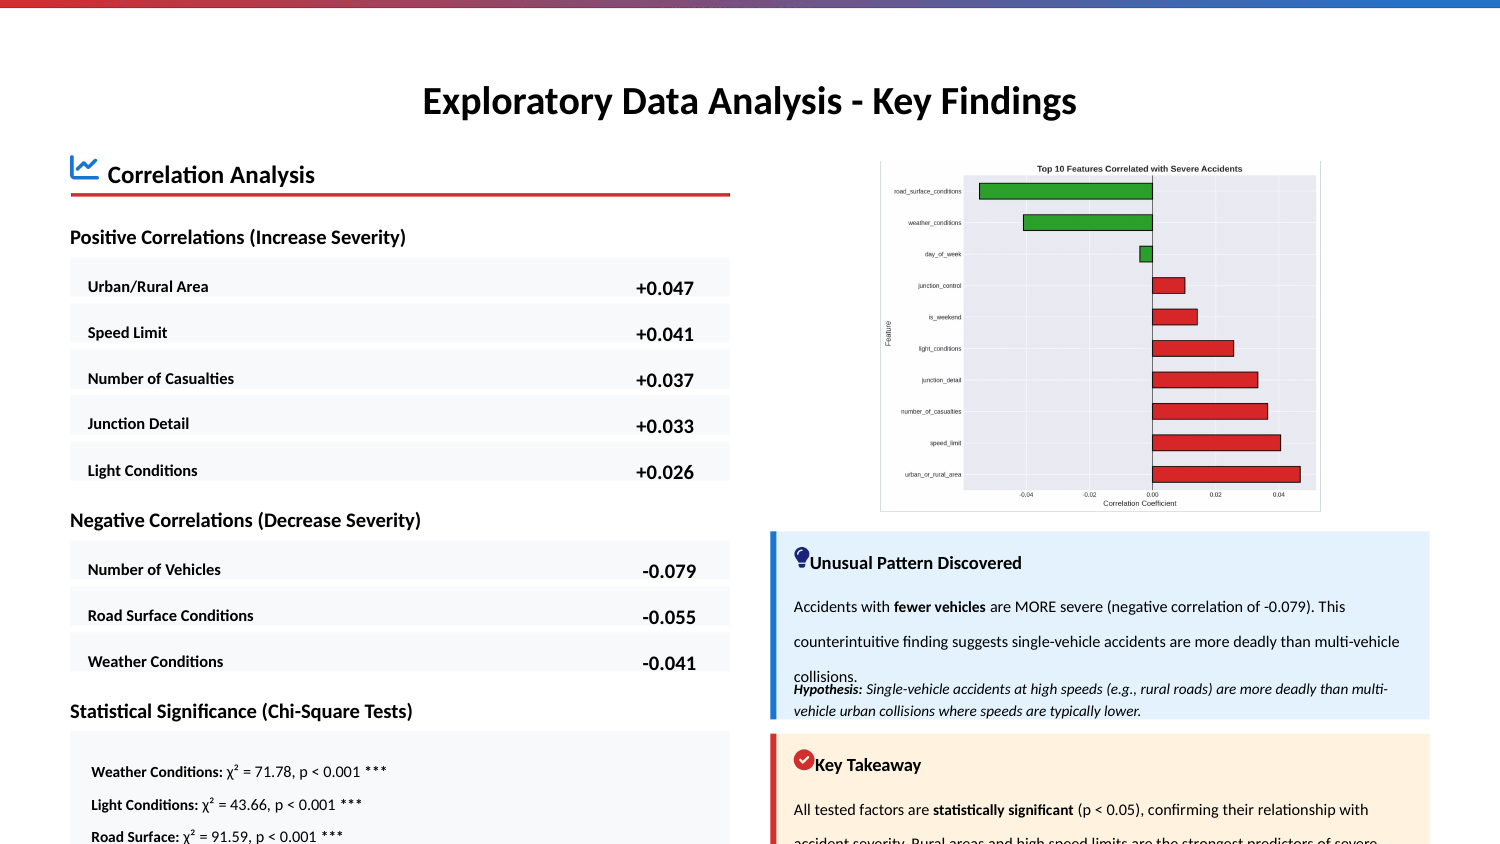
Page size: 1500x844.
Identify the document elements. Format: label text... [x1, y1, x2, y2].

text_box Positive Correlations (Increase Severity) [70, 213, 730, 249]
text_box Exploratory Data Analysis - Key Findings [70, 58, 1430, 123]
picture [793, 749, 815, 771]
text_box [70, 441, 730, 481]
text_box Light Conditions: χ² = 43.66, p < 0.001 *** [91, 778, 709, 811]
text_box [770, 733, 1430, 844]
text_box [770, 531, 1430, 720]
text_box Statistical Significance (Chi-Square Tests) [70, 687, 730, 723]
text_box +0.033 [636, 402, 712, 438]
text_box Correlation Analysis [107, 148, 391, 189]
text_box [70, 586, 730, 626]
text_box All tested factors are statistically significant (p < 0.05), confirming their relationship with accident severity. Rural areas and high speed limits are the strongest predictors of severe accidents. [793, 783, 1407, 844]
text_box -0.079 [642, 547, 712, 583]
text_box [70, 349, 730, 389]
text_box +0.026 [636, 448, 712, 484]
text_box [70, 731, 730, 844]
text_box [70, 395, 730, 435]
text_box [70, 540, 730, 580]
text_box Hypothesis: Single-vehicle accidents at high speeds (e.g., rural roads) are more deadly than multi-vehicle urban collisions where speeds are typically lower. [793, 674, 1407, 720]
text_box Urban/Rural Area [87, 267, 248, 296]
text_box +0.047 [636, 264, 712, 300]
text_box Accidents with fewer vehicles are MORE severe (negative correlation of -0.079). This counterintuitive finding suggests single-vehicle accidents are more deadly than multi-vehicle collisions. [793, 581, 1407, 674]
text_box +0.037 [636, 356, 712, 392]
text_box [70, 632, 730, 672]
text_box Negative Correlations (Decrease Severity) [70, 496, 730, 532]
text_box Unusual Pattern Discovered [809, 543, 1109, 574]
text_box Weather Conditions [87, 642, 270, 671]
text_box Number of Vehicles [87, 550, 267, 579]
text_box Road Surface Conditions [87, 596, 312, 625]
text_box Key Takeaway [815, 745, 969, 776]
text_box Road Surface: χ² = 91.59, p < 0.001 *** [91, 811, 709, 844]
text_box Light Conditions [87, 451, 238, 480]
text_box -0.041 [642, 639, 712, 675]
text_box [70, 257, 730, 297]
text_box Speed Limit [87, 313, 196, 342]
text_box Number of Casualties [87, 359, 286, 388]
text_box Weather Conditions: χ² = 71.78, p < 0.001 *** [91, 745, 709, 778]
text_box Junction Detail [87, 405, 223, 434]
text_box [70, 303, 730, 343]
text_box -0.055 [642, 593, 712, 629]
picture [0, 0, 1500, 844]
text_box +0.041 [636, 310, 712, 346]
